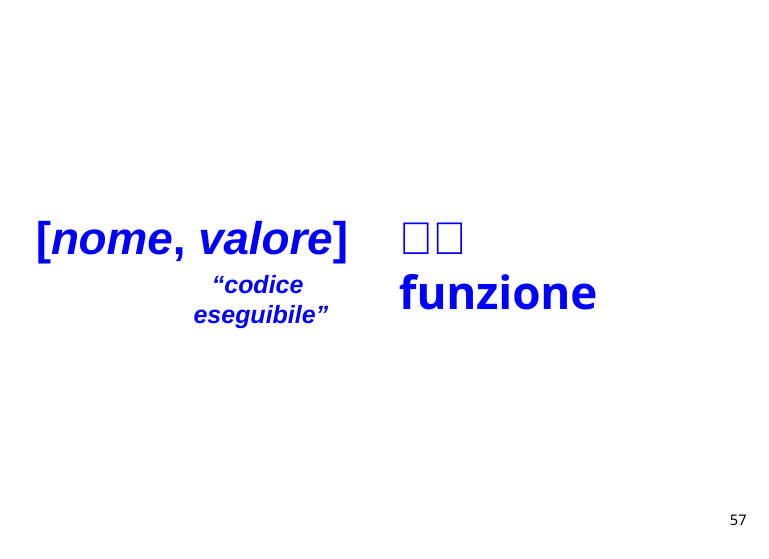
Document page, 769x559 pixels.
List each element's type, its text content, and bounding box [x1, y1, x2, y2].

text_box  funzione [396, 206, 728, 266]
text_box 57 [727, 509, 750, 531]
title [nome, valore] “codice eseguibile” [32, 197, 351, 331]
